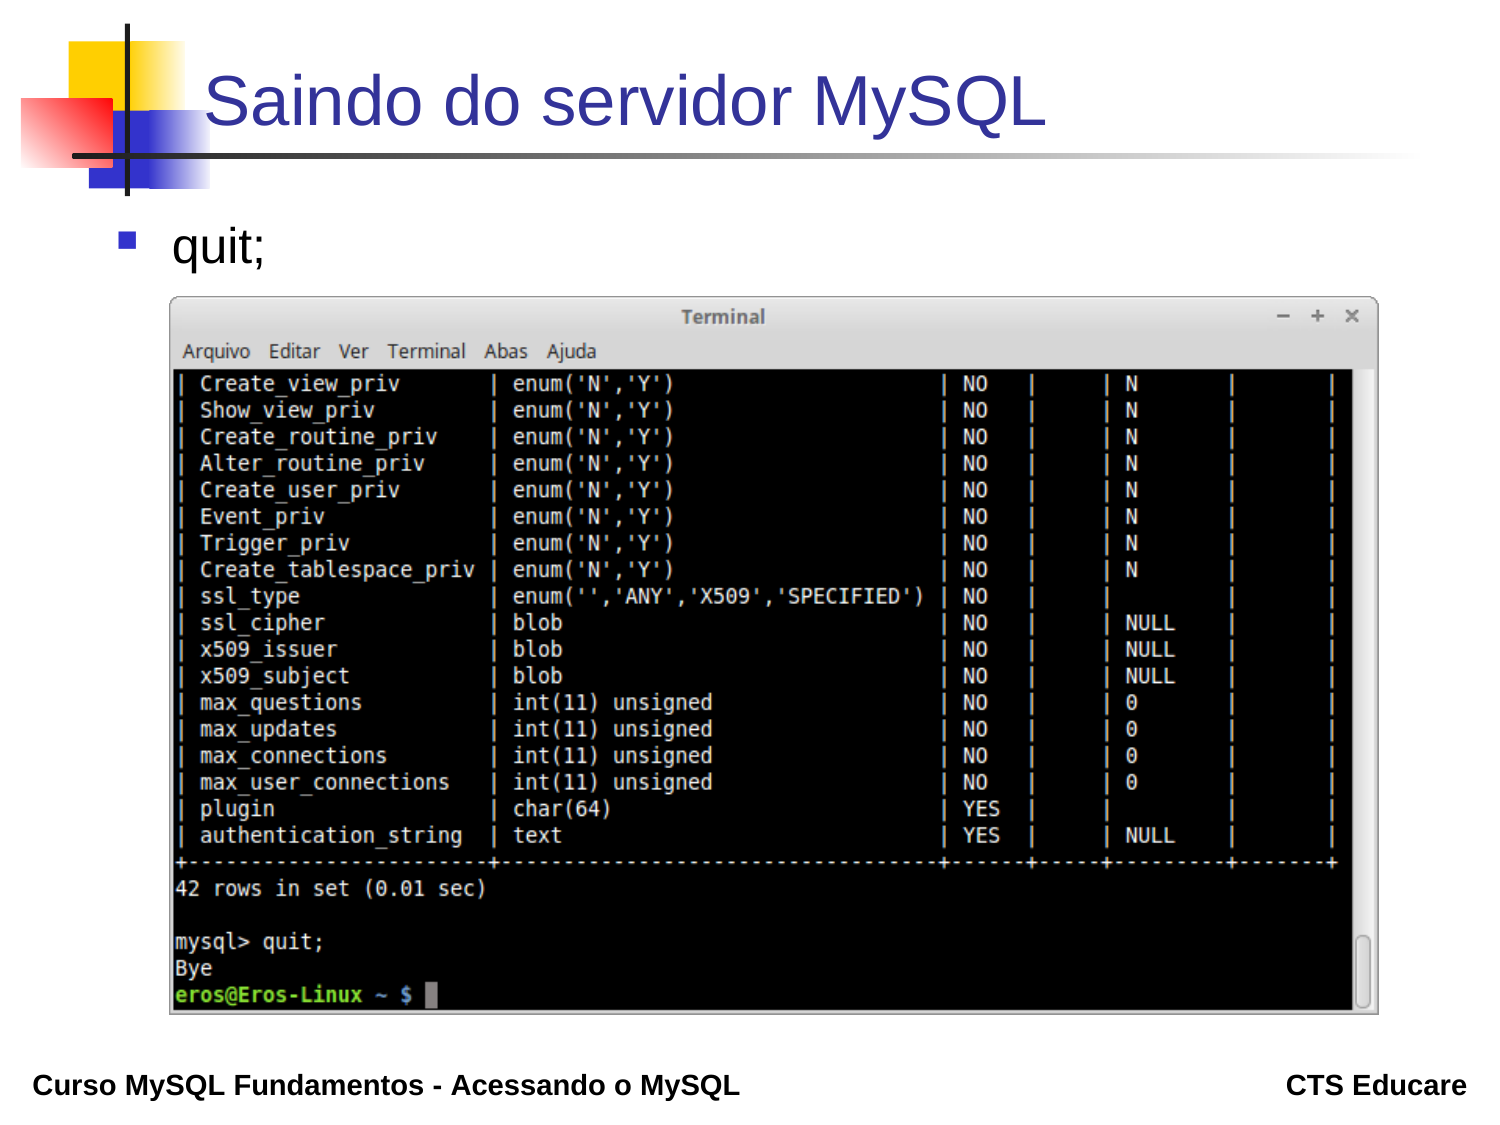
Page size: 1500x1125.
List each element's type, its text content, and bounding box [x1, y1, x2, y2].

picture [169, 296, 1379, 1016]
text_box quit; [100, 206, 1447, 1024]
text_box Saindo do servidor MySQL [188, 46, 1468, 149]
